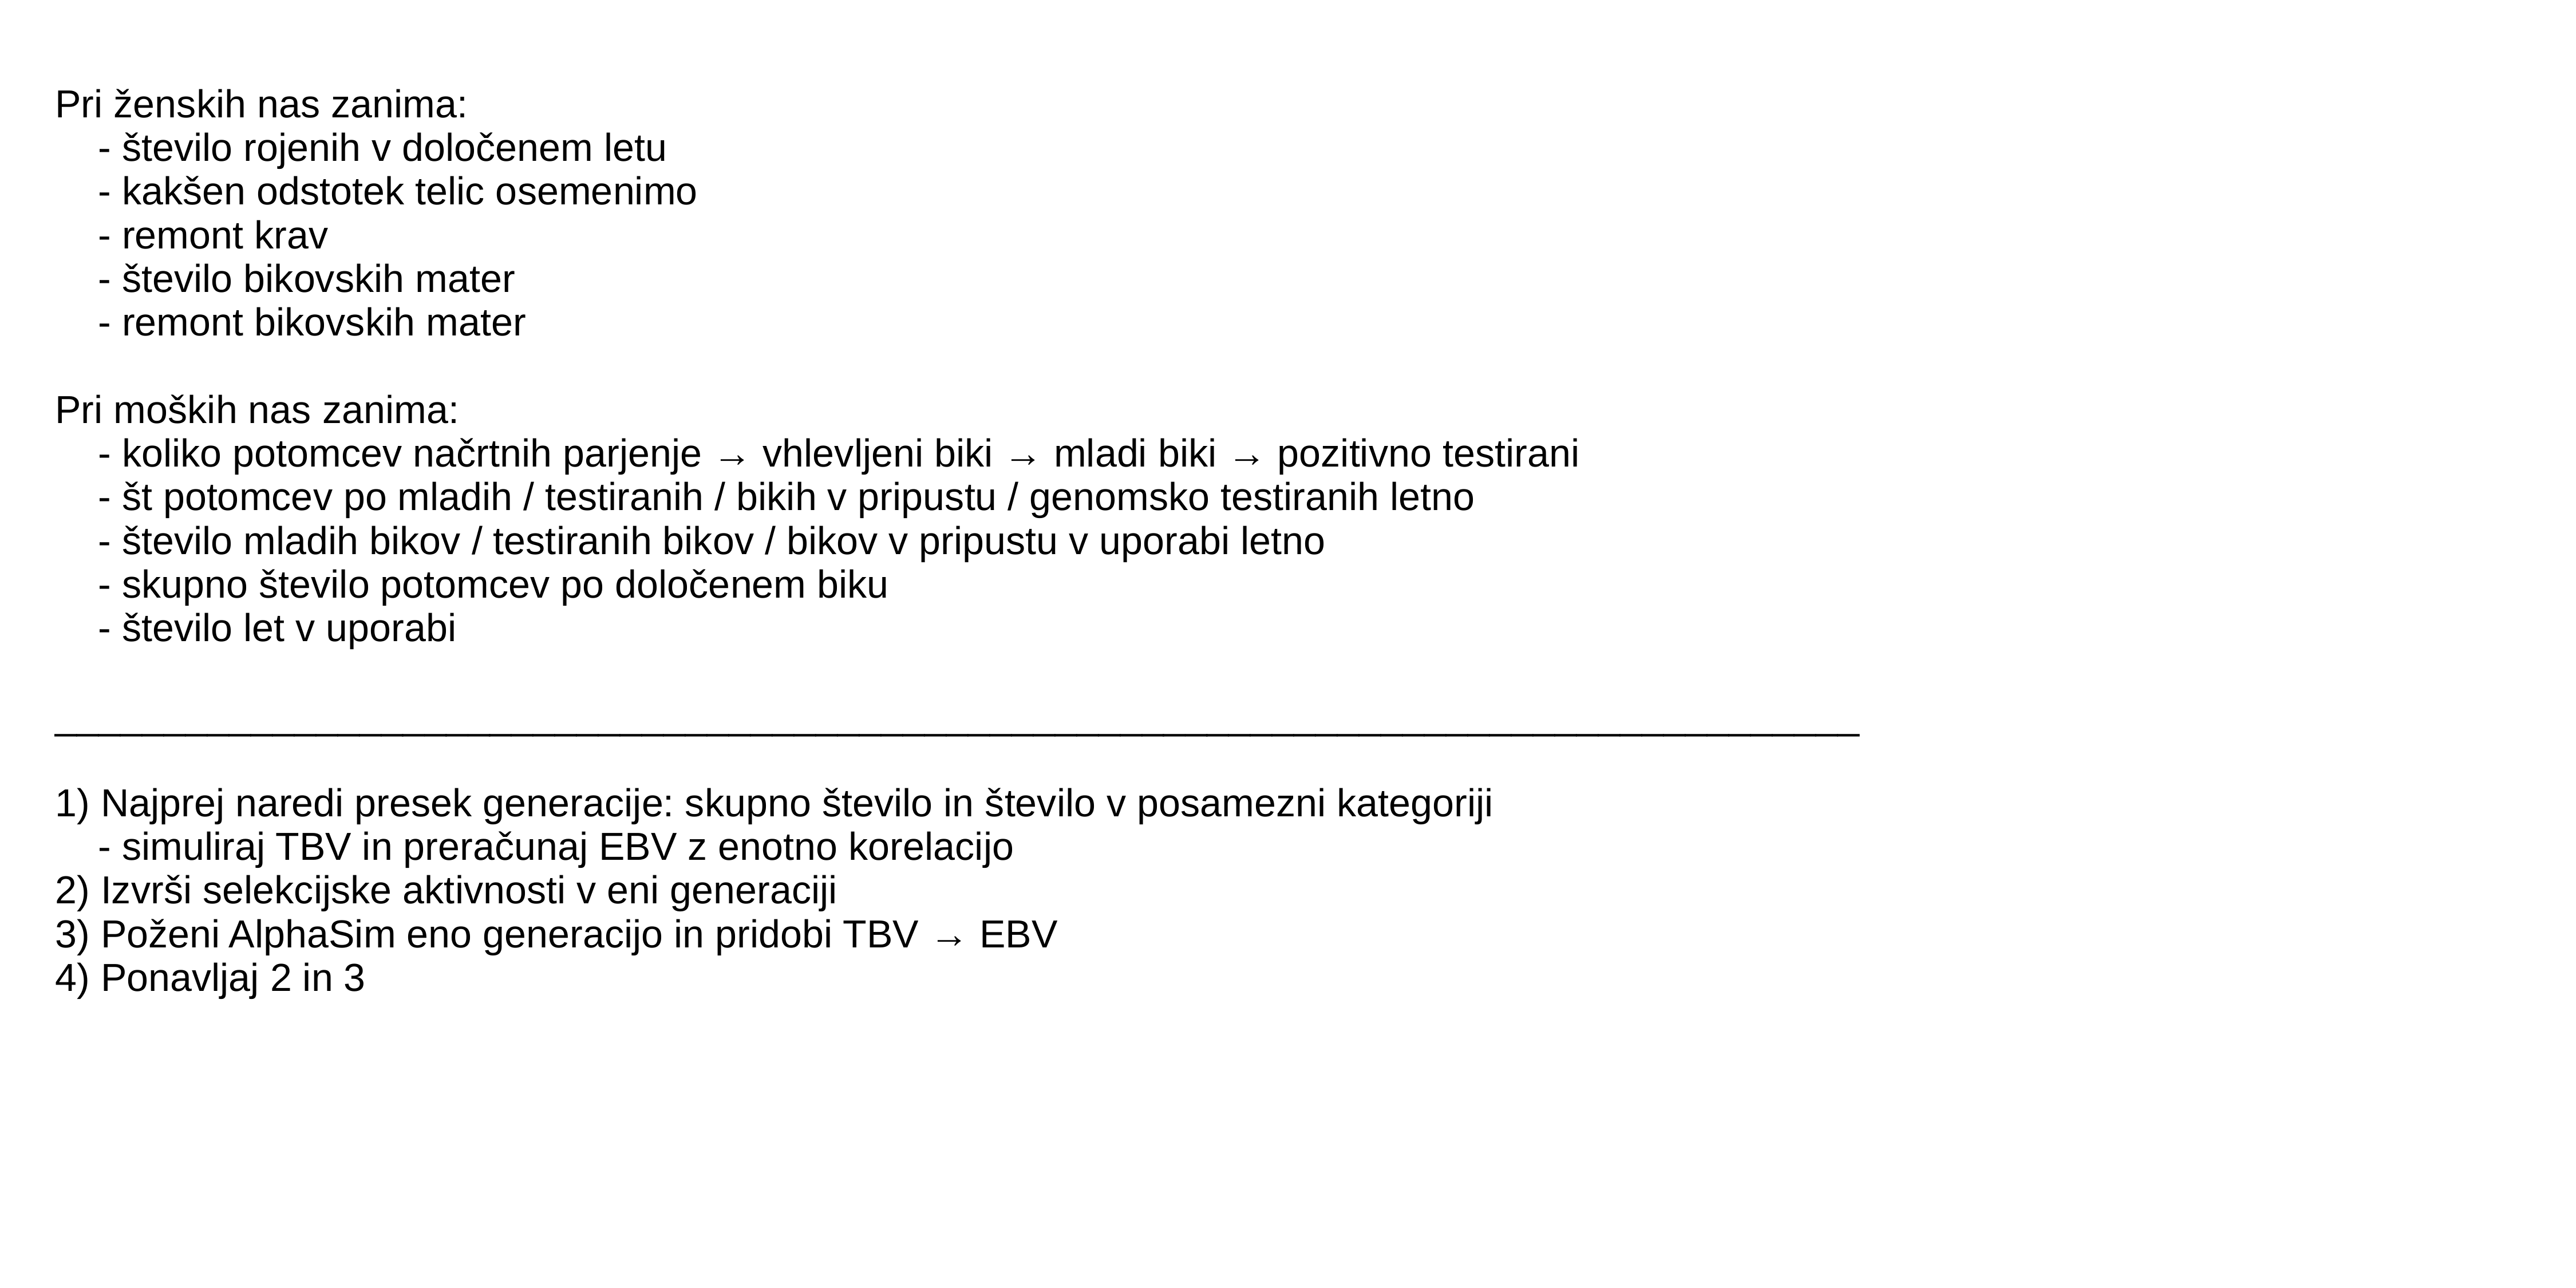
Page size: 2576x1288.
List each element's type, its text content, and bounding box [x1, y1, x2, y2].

text_box Pri ženskih nas zanima: - število rojenih v določenem letu - kakšen odstotek telic osemenimo - remont krav - število bikovskih mater - remont bikovskih mater Pri moških nas zanima: - koliko potomcev načrtnih parjenje → vhlevljeni biki → mladi biki → pozitivno testirani - št potomcev po mladih / testiranih / bikih v pripustu / genomsko testiranih letno - število mladih bikov / testiranih bikov / bikov v pripustu v uporabi letno - skupno število potomcev po določenem biku - število let v uporabi ___________________________________________________________________________________ 1) Najprej naredi presek generacije: skupno število in število v posamezni kategoriji - simuliraj TBV in preračunaj EBV z enotno korelacijo 2) Izvrši selekcijske aktivnosti v eni generaciji 3) Poženi AlphaSim eno generacijo in pridobi TBV → EBV 4) Ponavljaj 2 in 3 [46, 78, 2407, 1288]
